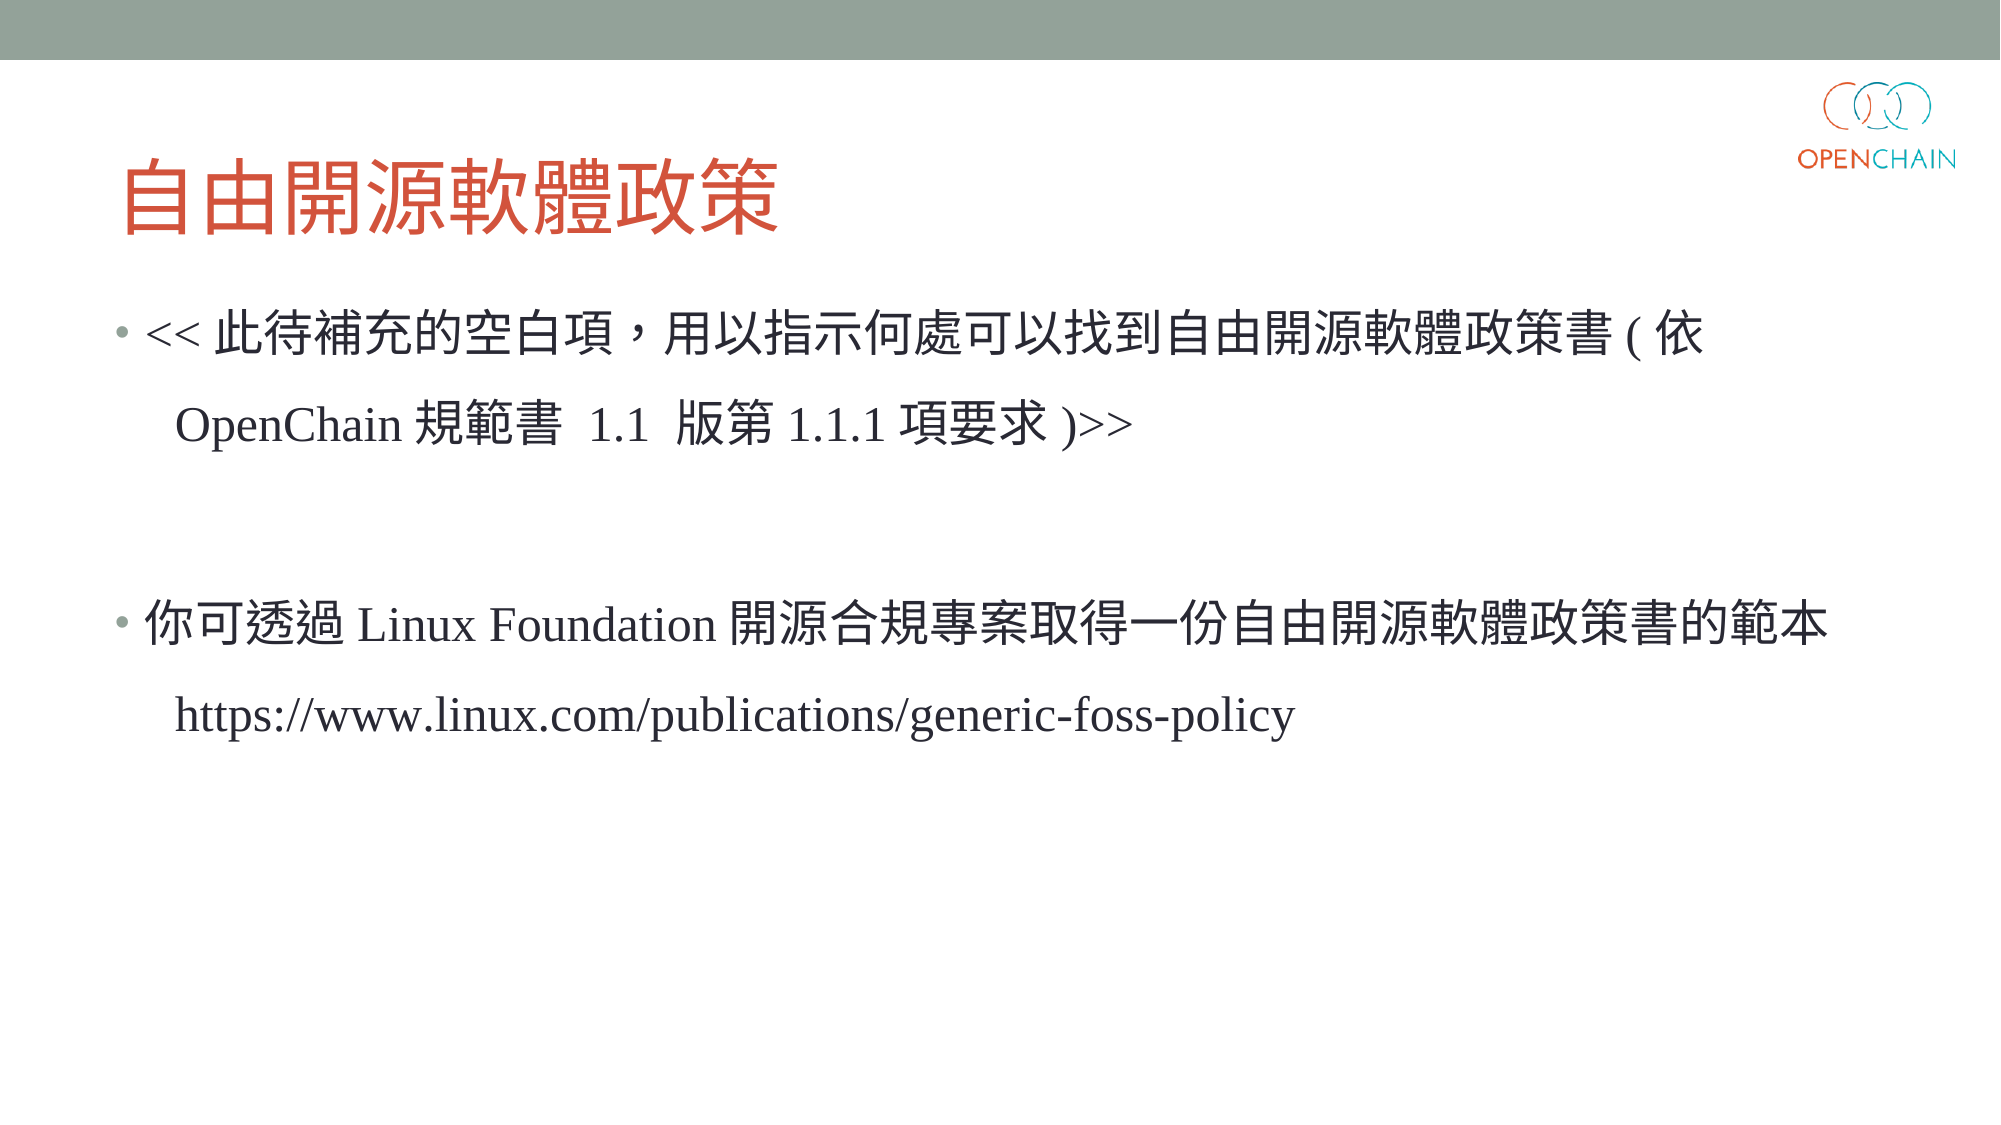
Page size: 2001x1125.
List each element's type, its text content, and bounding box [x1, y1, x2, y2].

title 自由開源軟體政策 [99, 87, 1900, 251]
list <<此待補充的空白項，用以指示何處可以找到自由開源軟體政策書(依OpenChain規範書 1.1 版第1.1.1項要求)>> 你可透過Linux Foundation開源合規專案取得一份自由開源軟體政策書的範本 https://www.linux.com/publications/generic-foss-policy [99, 263, 1900, 1064]
